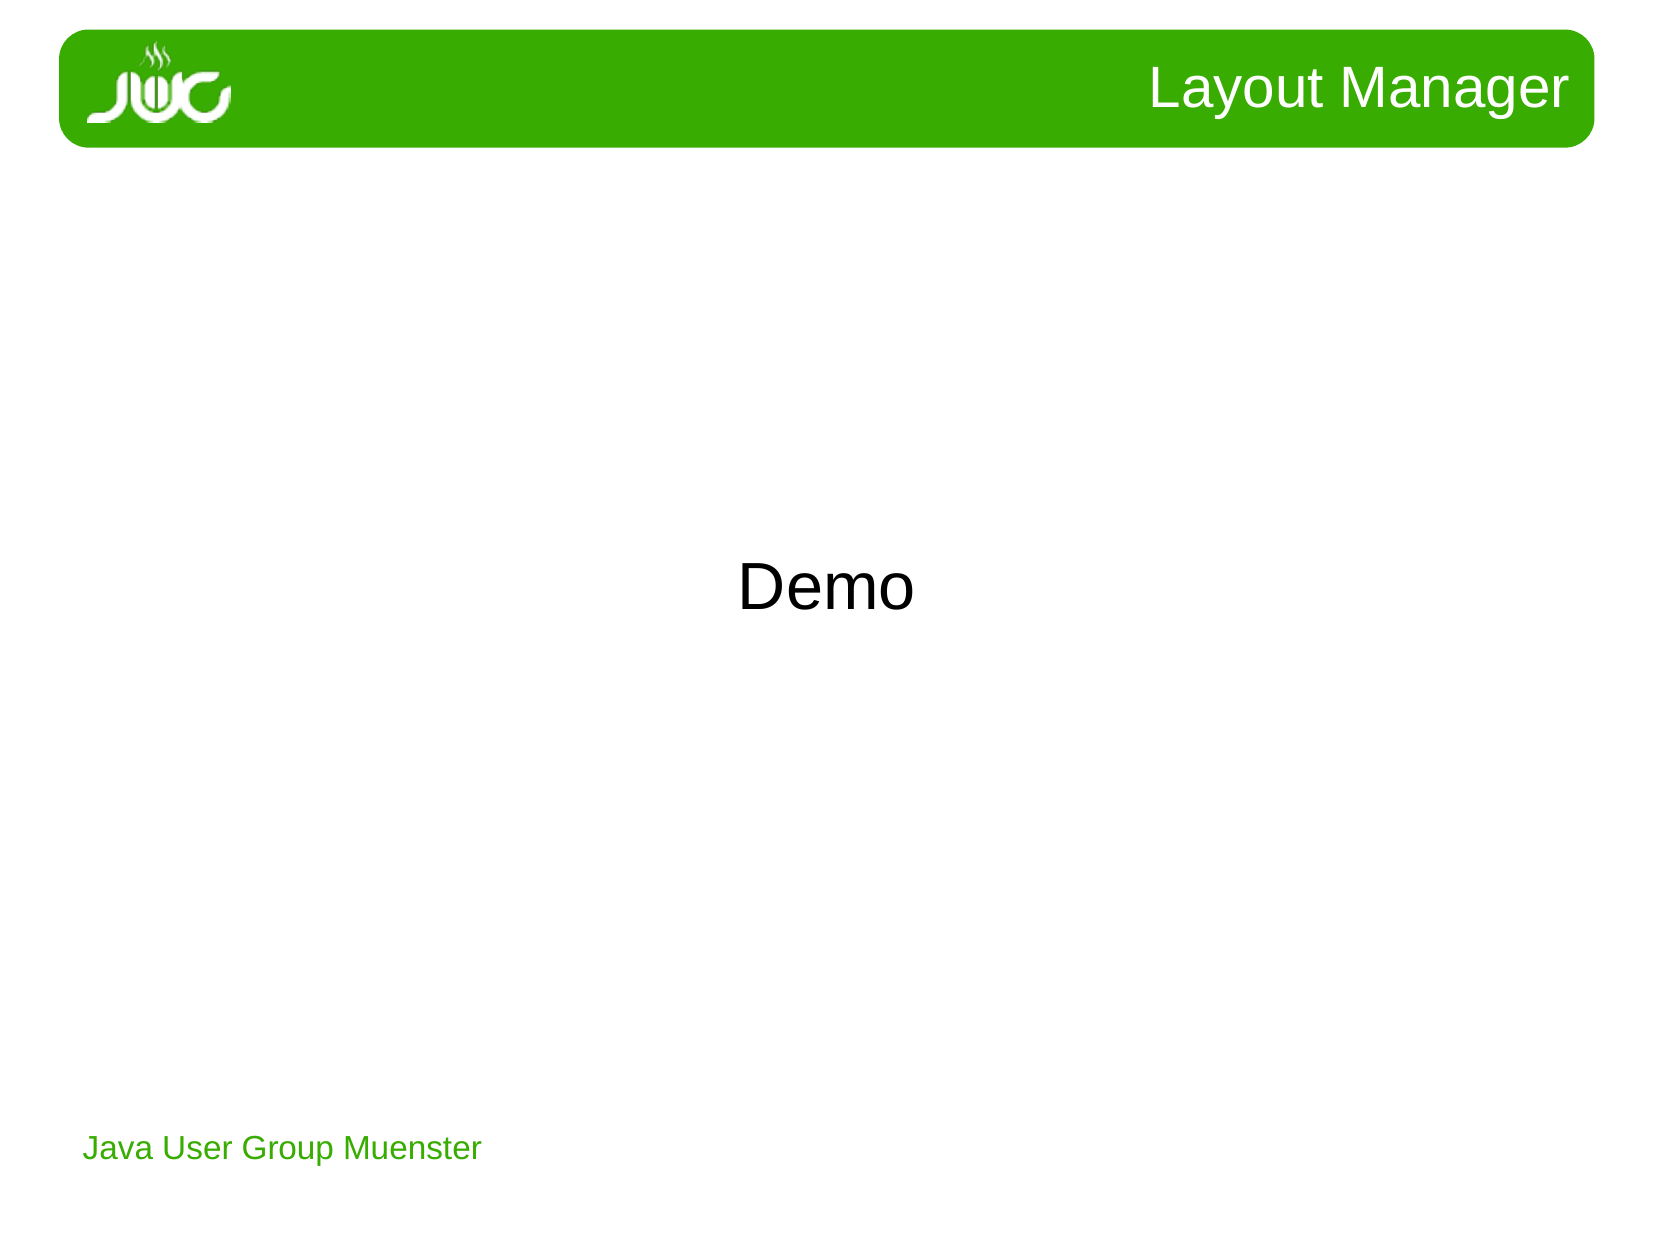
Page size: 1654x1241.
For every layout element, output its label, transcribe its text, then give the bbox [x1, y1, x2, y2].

subtitle Demo [82, 119, 1571, 1054]
picture [87, 41, 231, 119]
title Layout Manager [265, 0, 1571, 119]
